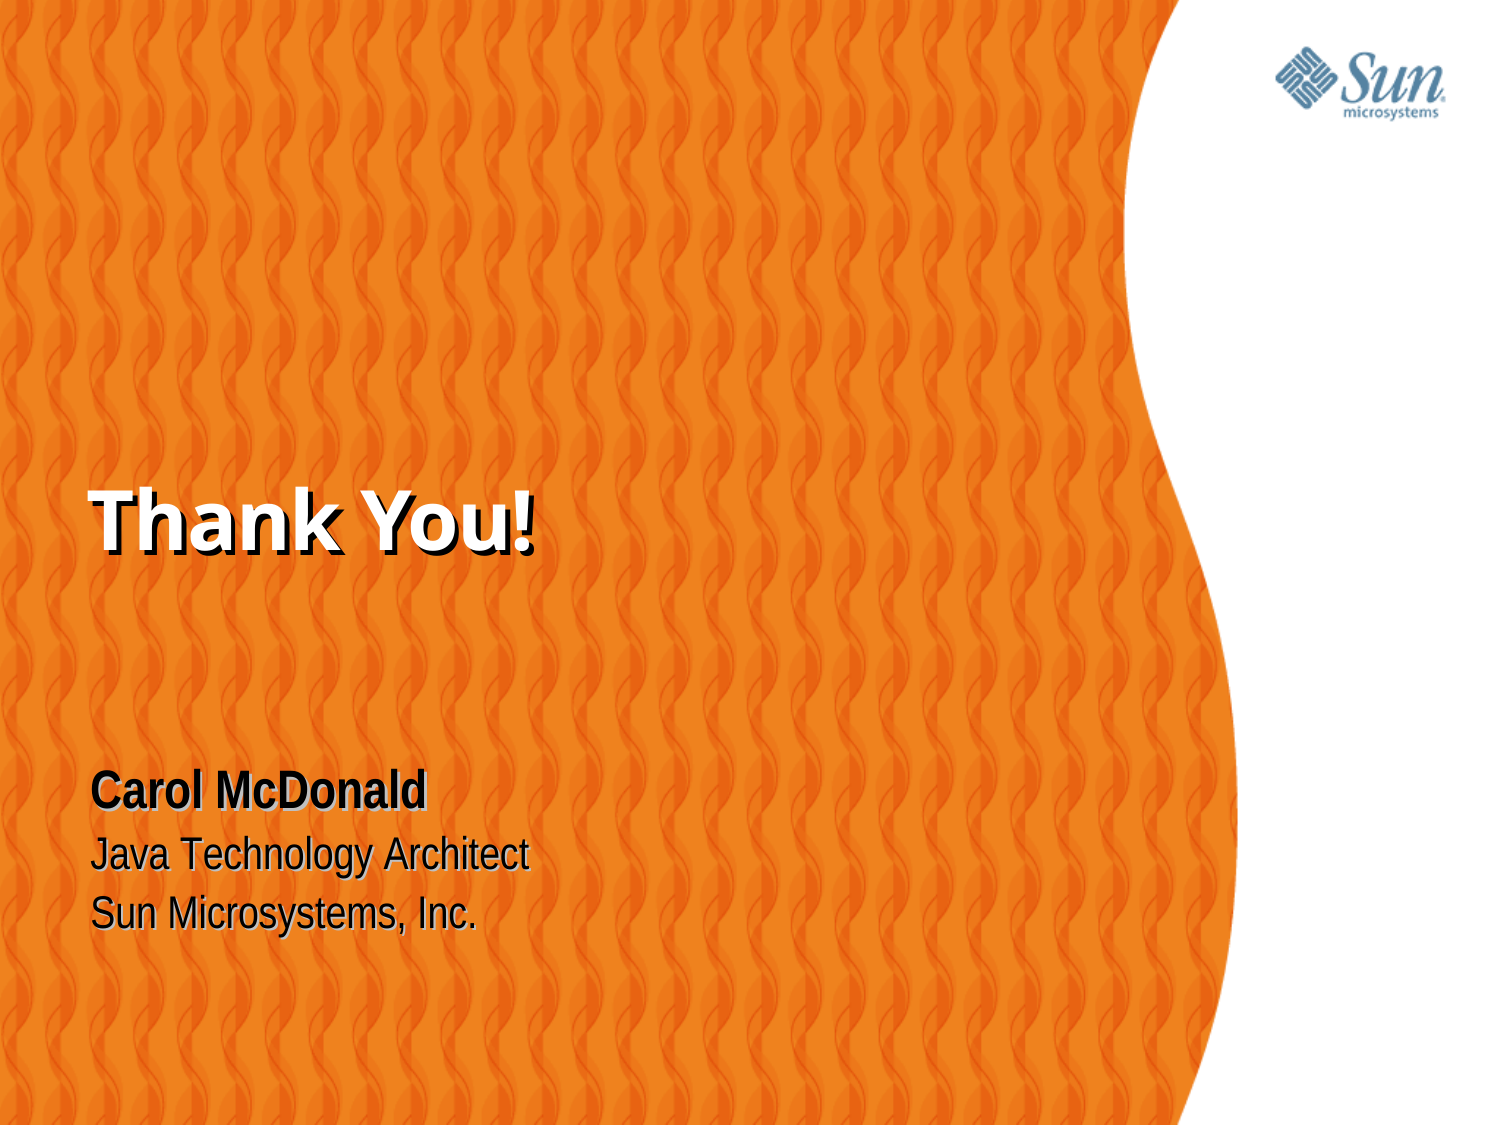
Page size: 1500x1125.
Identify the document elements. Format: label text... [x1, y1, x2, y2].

picture [0, 0, 1500, 1125]
list Carol McDonald Java Technology Architect Sun Microsystems, Inc. [90, 766, 1081, 987]
title Thank You! [86, 324, 1039, 571]
